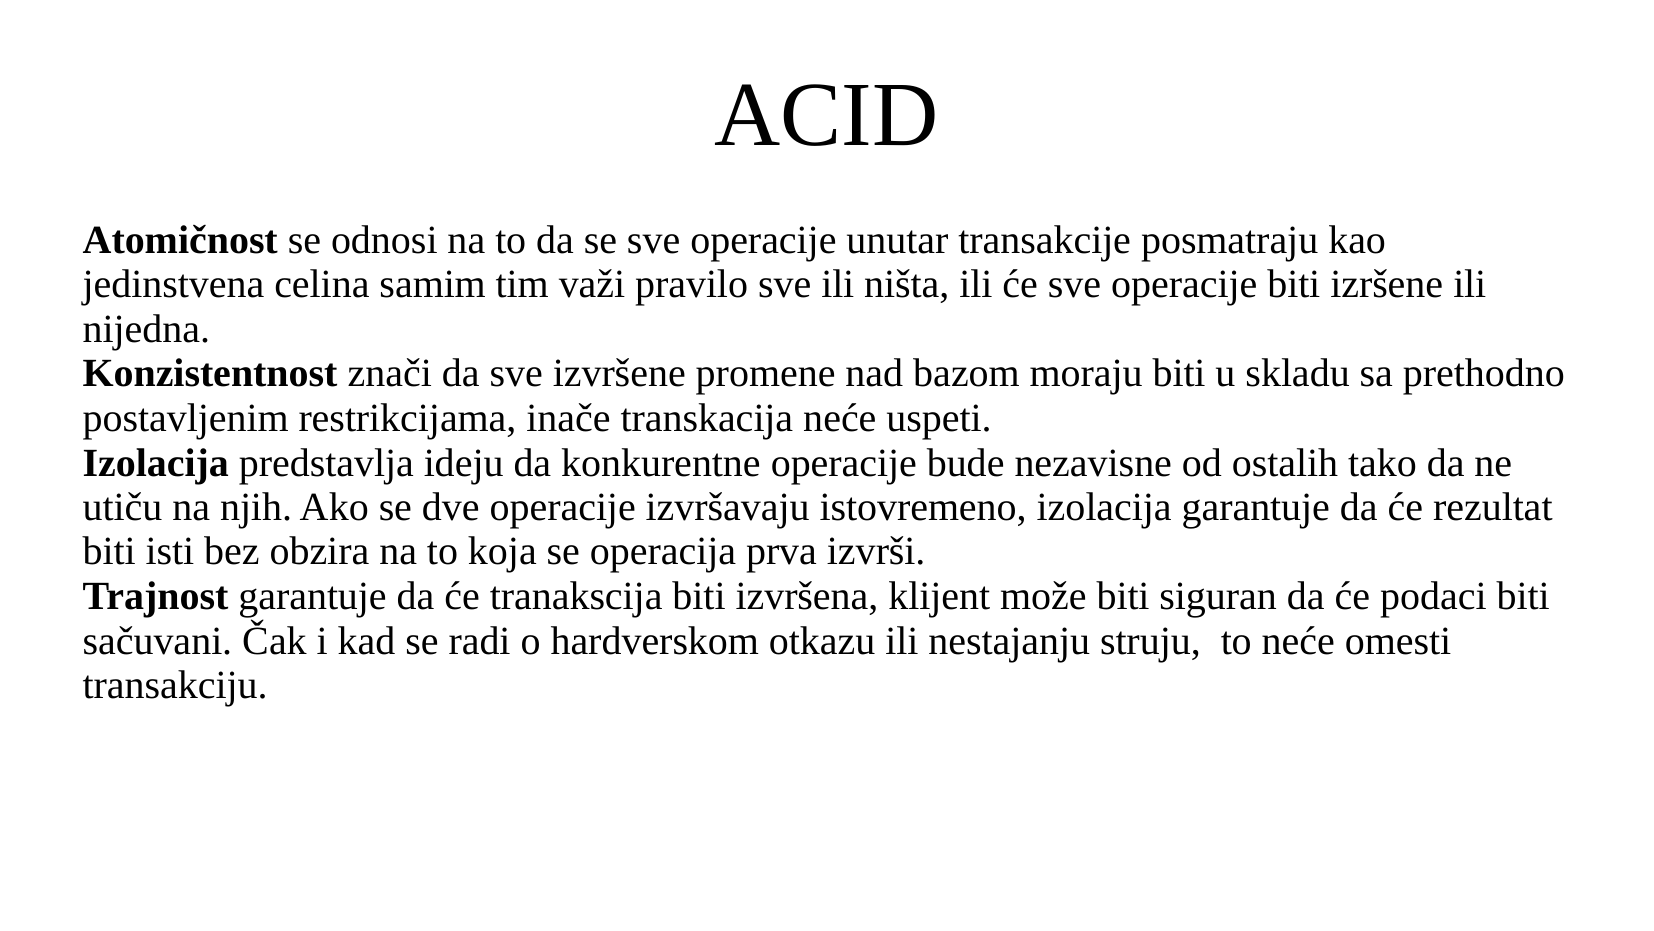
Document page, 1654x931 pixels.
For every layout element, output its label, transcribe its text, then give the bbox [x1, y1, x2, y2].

list Atomičnost se odnosi na to da se sve operacije unutar transakcije posmatraju kao jedinstvena celina samim tim važi pravilo sve ili ništa, ili će sve operacije biti izršene ili nijedna. Konzistentnost znači da sve izvršene promene nad bazom moraju biti u skladu sa prethodno postavljenim restrikcijama, inače transkacija neće uspeti. Izolacija predstavlja ideju da konkurentne operacije bude nezavisne od ostalih tako da ne utiču na njih. Ako se dve operacije izvršavaju istovremeno, izolacija garantuje da će rezultat biti isti bez obzira na to koja se operacija prva izvrši. Trajnost garantuje da će tranakscija biti izvršena, klijent može biti siguran da će podaci biti sačuvani. Čak i kad se radi o hardverskom otkazu ili nestajanju struju, to neće omesti transakciju. [82, 217, 1571, 758]
title ACID [82, 37, 1571, 193]
